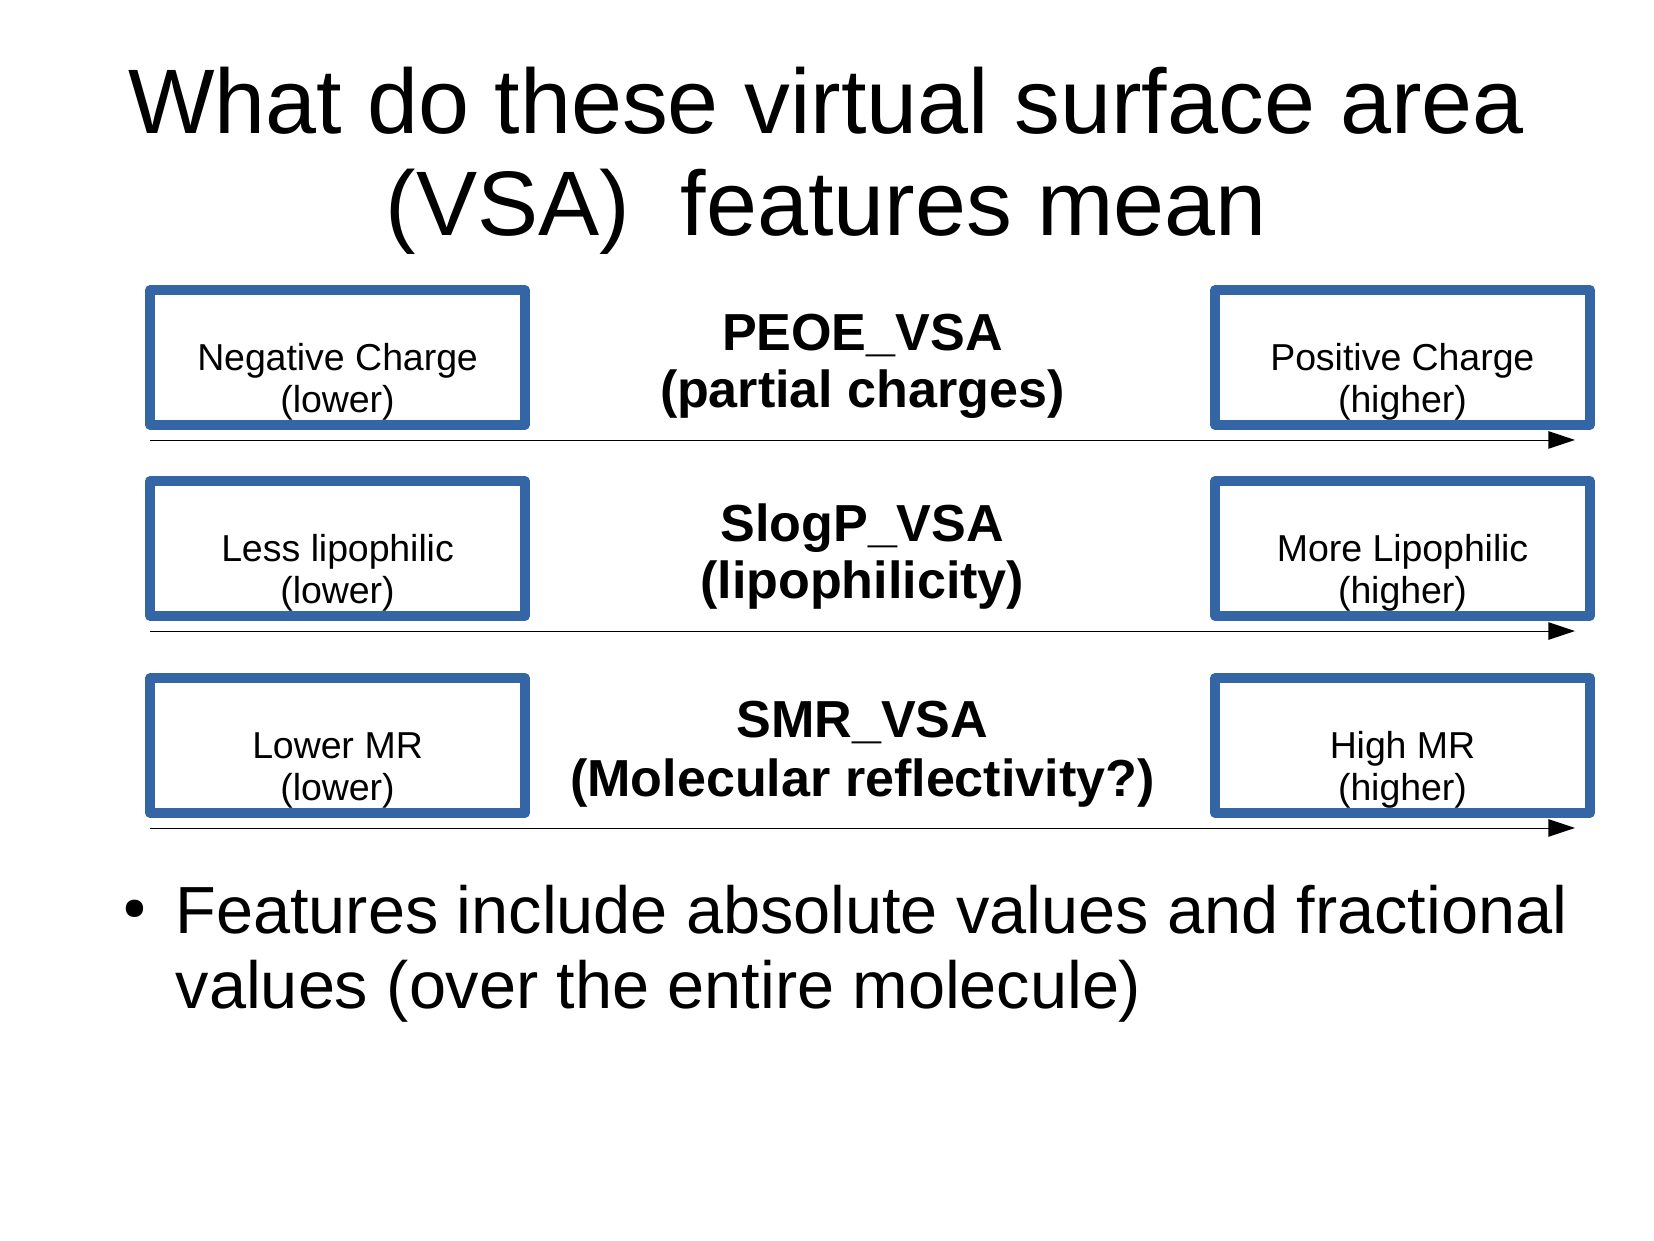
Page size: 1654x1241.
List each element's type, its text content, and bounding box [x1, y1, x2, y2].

text_box Positive Charge (higher) [1215, 289, 1591, 425]
title What do these virtual surface area (VSA) features mean [82, 49, 1571, 257]
text_box Negative Charge (lower) [150, 289, 526, 425]
text_box Less lipophilic (lower) [150, 481, 526, 617]
text_box High MR (higher) [1215, 677, 1591, 813]
list Features include absolute values and fractional values (over the entire molecule) [105, 873, 1594, 1241]
text_box Lower MR (lower) [150, 677, 526, 813]
text_box More Lipophilic (higher) [1215, 481, 1591, 617]
